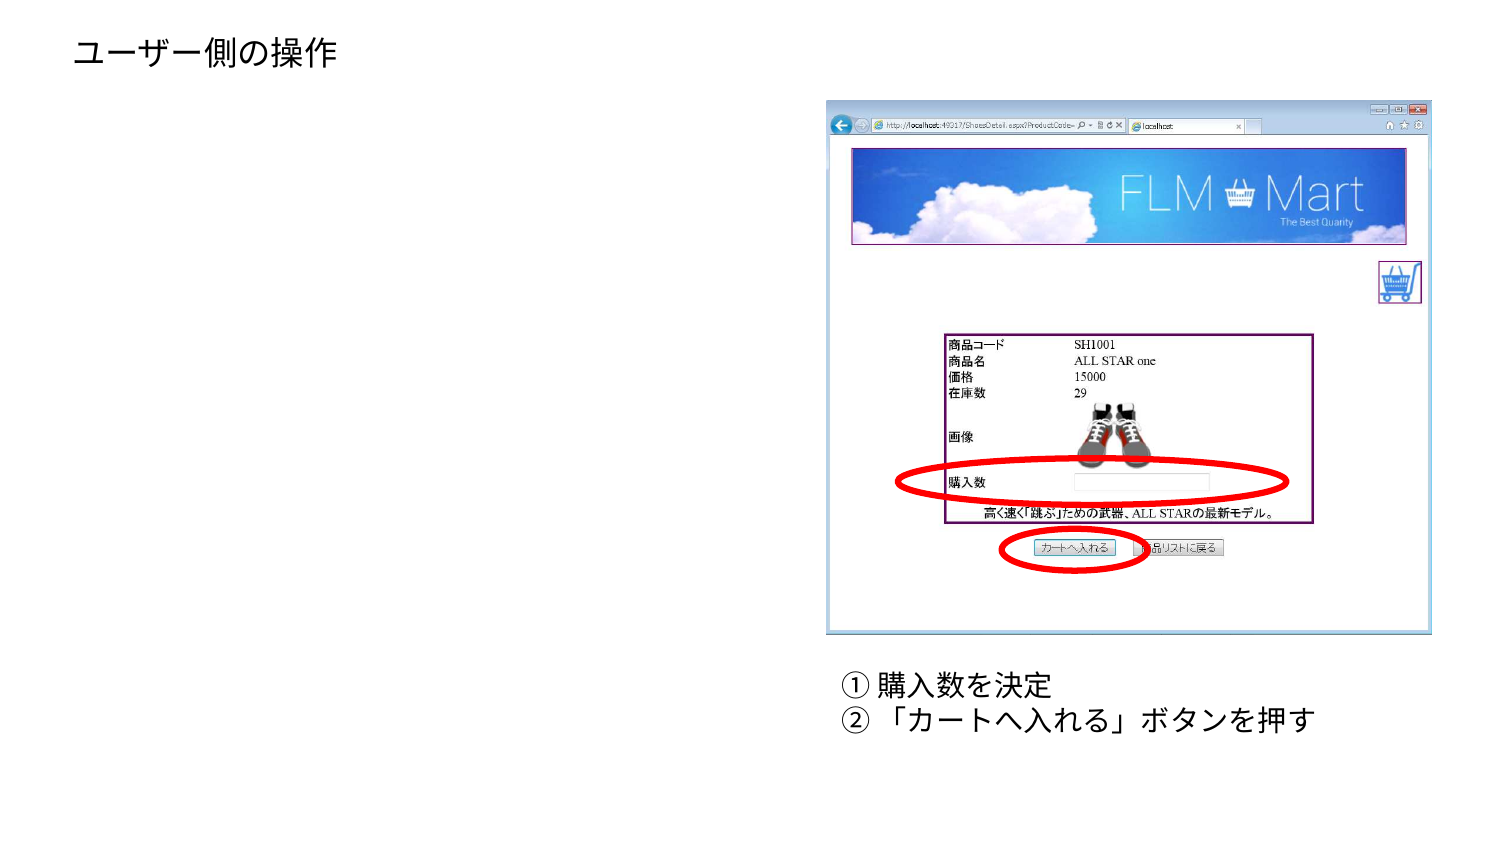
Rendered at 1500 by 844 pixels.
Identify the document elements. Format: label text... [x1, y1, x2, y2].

picture [826, 100, 1432, 635]
text_box ①購入数を決定 ②「カートへ入れる」ボタンを押す [826, 652, 1432, 699]
title ユーザー側の操作 [57, 16, 1455, 69]
